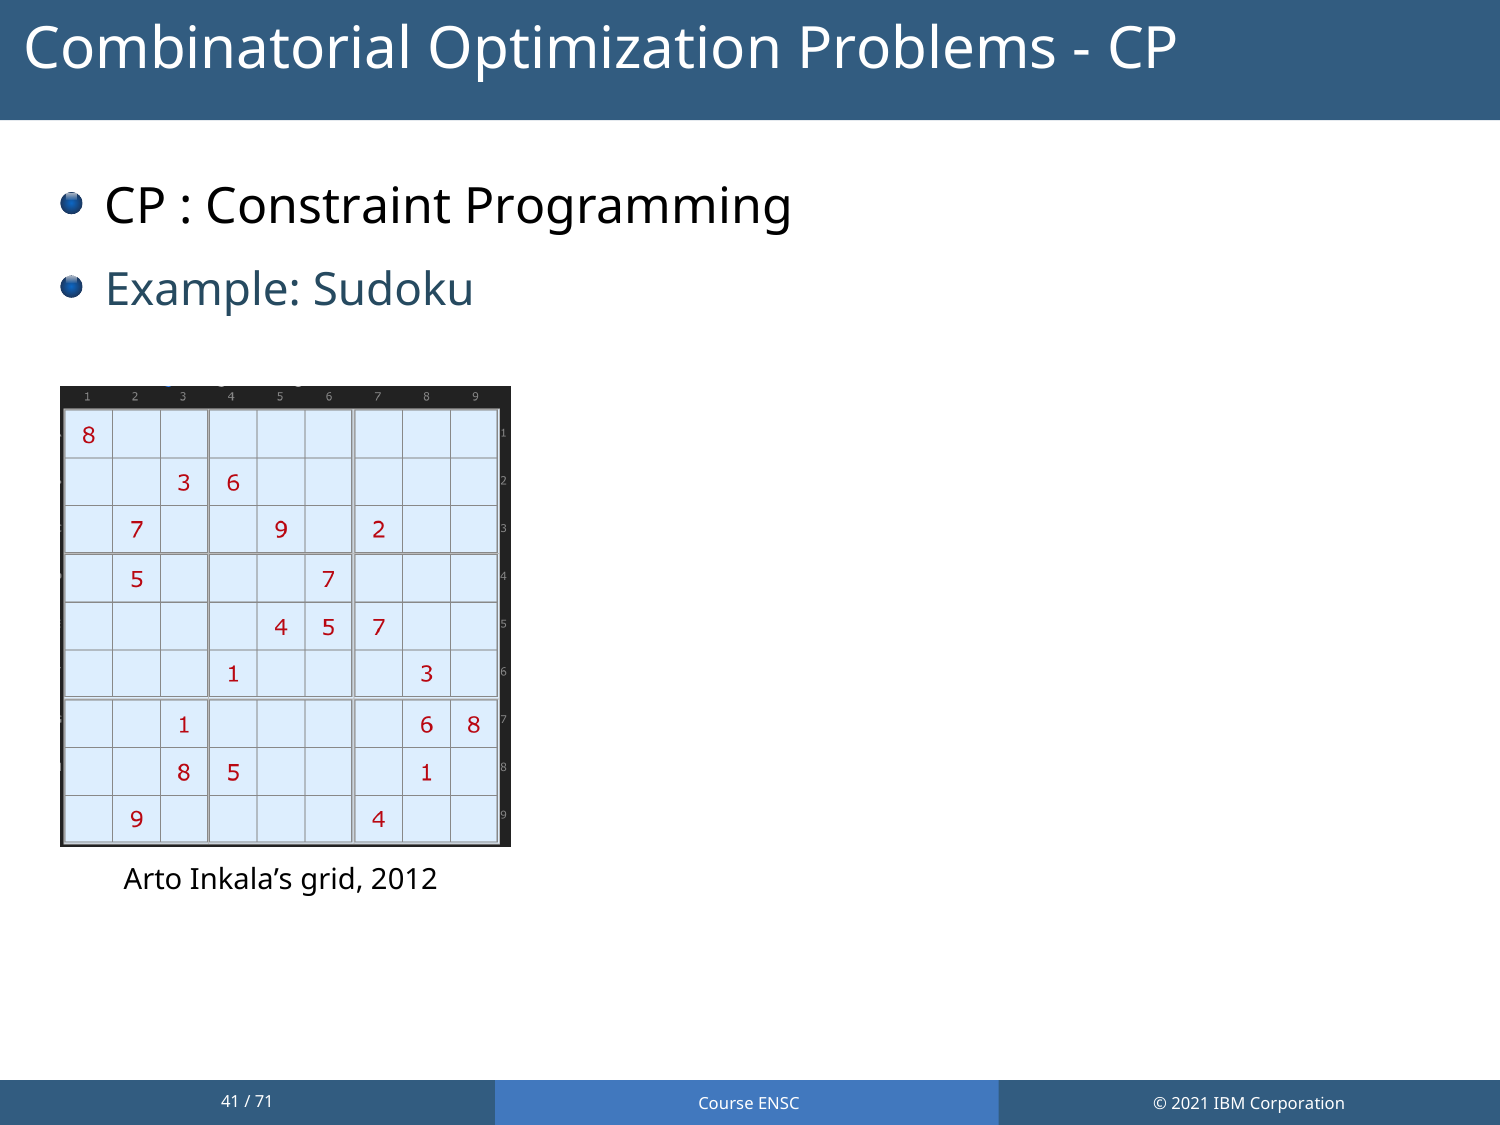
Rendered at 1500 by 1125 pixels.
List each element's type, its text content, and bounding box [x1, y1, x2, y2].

picture [60, 386, 511, 848]
list CP : Constraint Programming Example: Sudoku [45, 165, 1441, 1036]
text_box Arto Inkala’s grid, 2012 [108, 852, 446, 903]
title Combinatorial Optimization Problems - CP [0, 0, 1500, 121]
